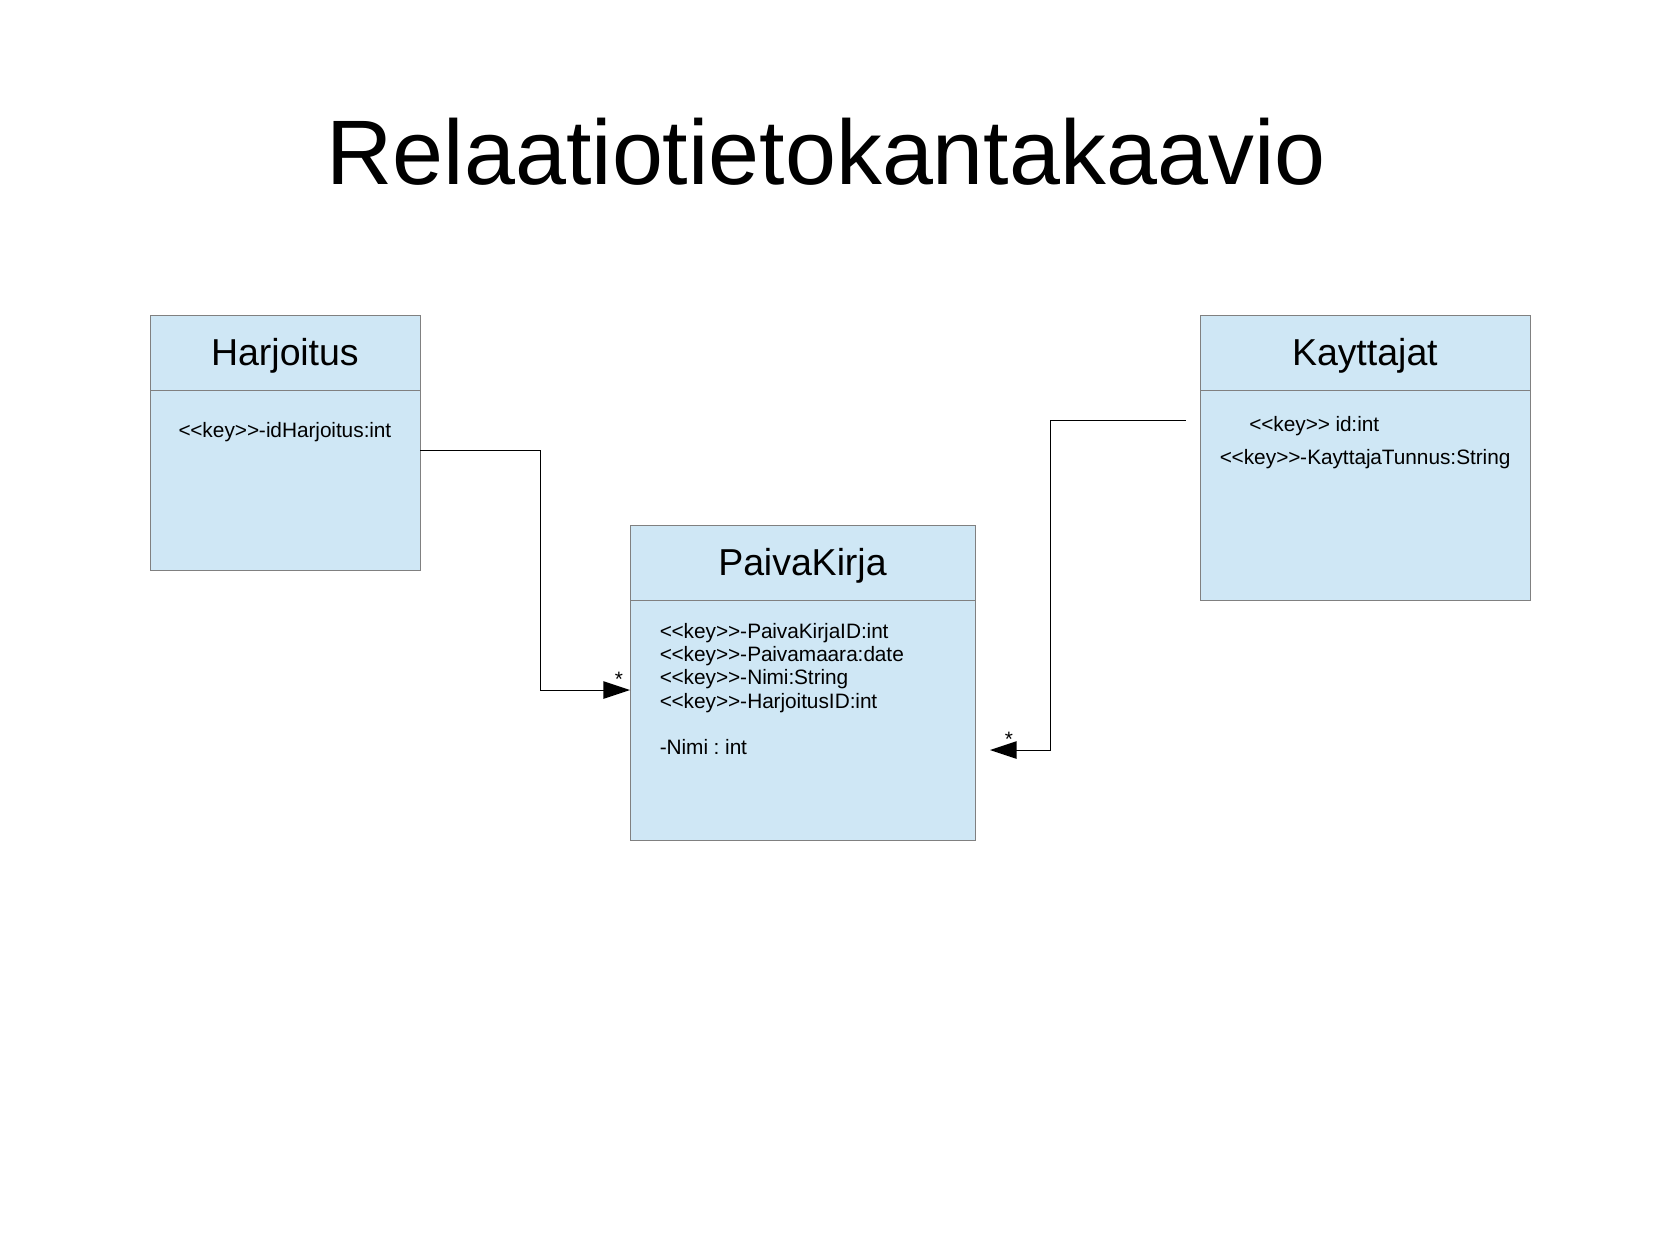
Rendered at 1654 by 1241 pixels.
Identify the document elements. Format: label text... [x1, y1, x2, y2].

text_box * [990, 720, 1028, 759]
text_box [630, 601, 976, 841]
text_box PaivaKirja [630, 525, 976, 601]
title Relaatiotietokantakaavio [82, 49, 1571, 257]
text_box <<key>>-idHarjoitus:int [150, 391, 421, 571]
text_box <<key>>-KayttajaTunnus:String [1200, 391, 1531, 601]
text_box Harjoitus [150, 315, 421, 391]
text_box <<key>> id:int [1234, 405, 1394, 444]
text_box <<key>>-PaivaKirjaID:int <<key>>-Paivamaara:date <<key>>-Nimi:String <<key>>-HarjoitusID:int -Nimi : int [645, 612, 919, 767]
text_box * [600, 660, 638, 699]
text_box Kayttajat [1200, 315, 1531, 391]
